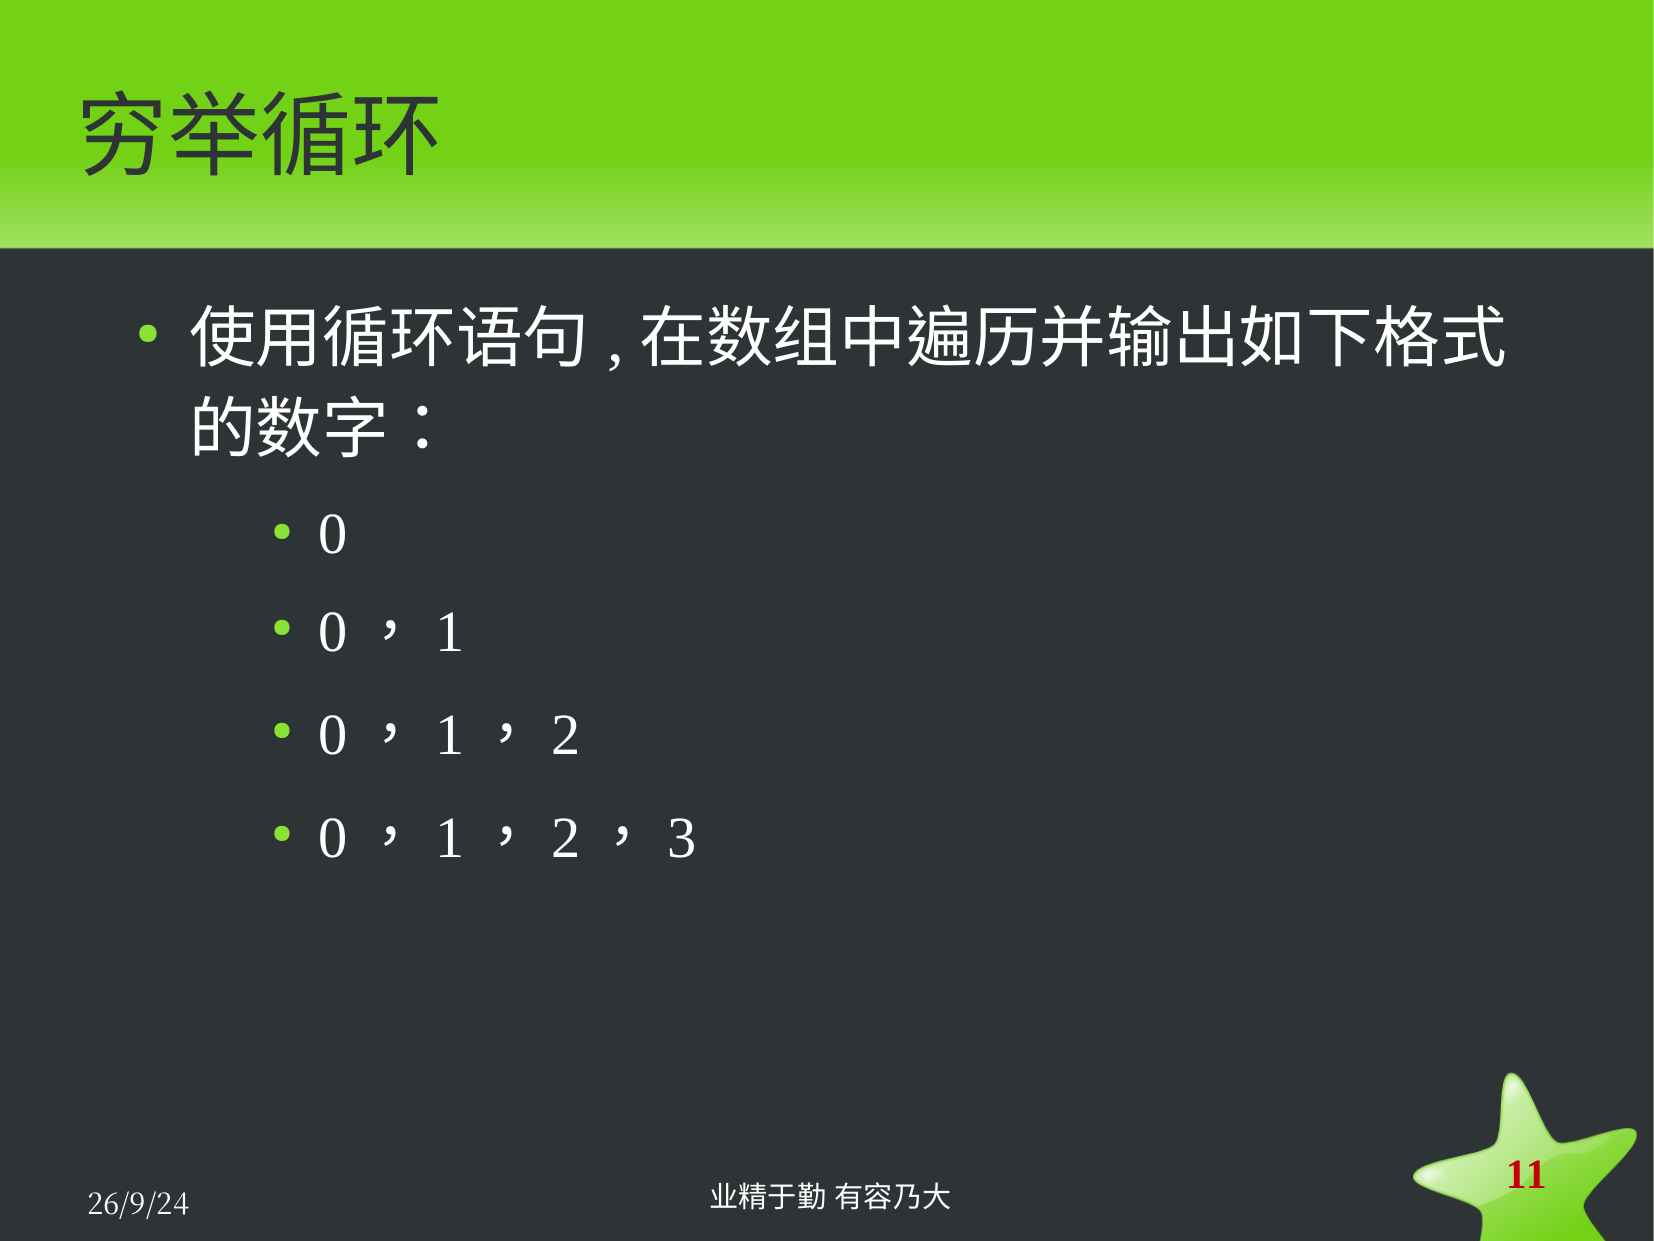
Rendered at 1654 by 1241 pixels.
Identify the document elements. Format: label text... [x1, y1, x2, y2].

picture [0, 0, 1654, 1241]
title 穷举循环 [76, 29, 1565, 237]
list 使用循环语句,在数组中遍历并输出如下格式的数字： 0 0，1 0，1，2 0，1，2，3 [82, 290, 1571, 1109]
